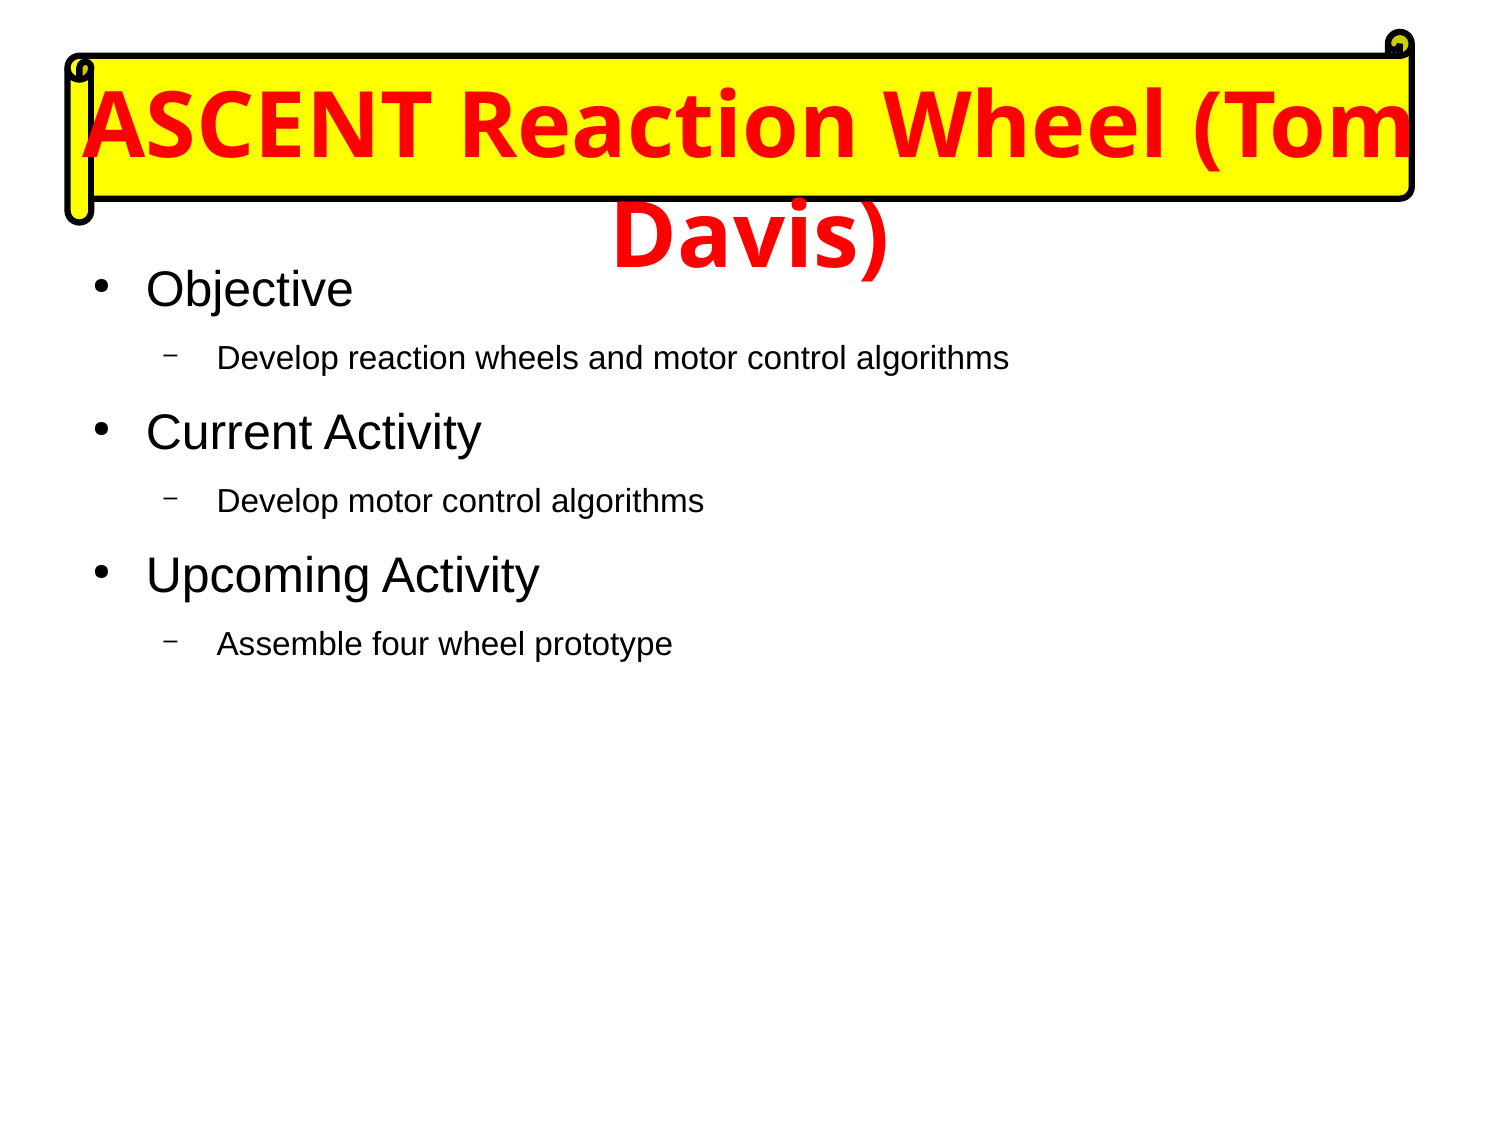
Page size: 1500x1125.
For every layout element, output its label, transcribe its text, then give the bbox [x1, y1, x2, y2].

text_box ASCENT Reaction Wheel (Tom Davis) [0, 58, 1500, 294]
list Objective Develop reaction wheels and motor control algorithms Current Activity Develop motor control algorithms Upcoming Activity Assemble four wheel prototype [75, 294, 1425, 916]
text_box [72, 31, 1412, 58]
